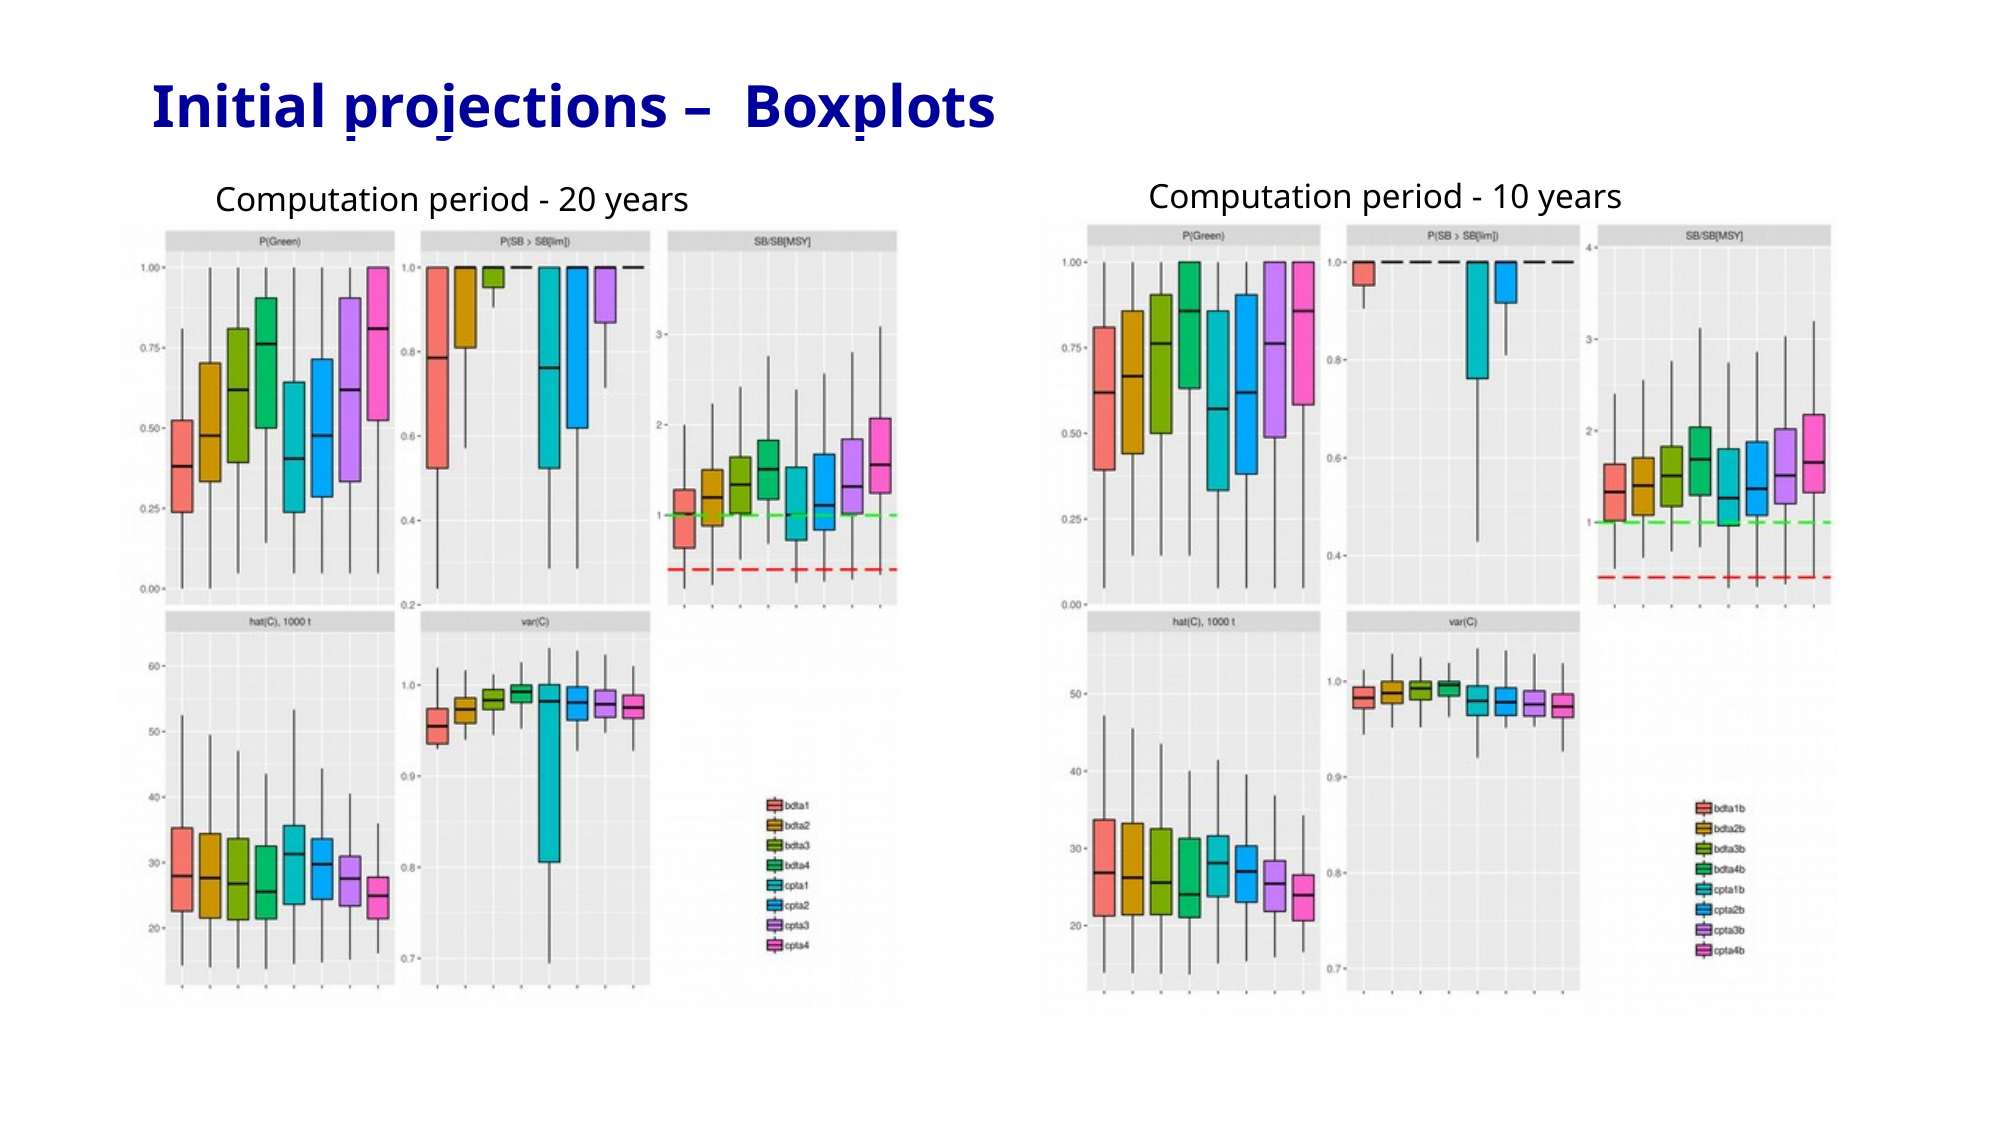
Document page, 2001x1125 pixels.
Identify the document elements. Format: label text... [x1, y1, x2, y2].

text_box Initial projections – Boxplots [137, 0, 1863, 218]
text_box Computation period - 20 years [153, 168, 981, 225]
text_box Computation period - 10 years [1086, 166, 1914, 222]
picture [118, 224, 903, 1010]
picture [1039, 218, 1837, 1016]
